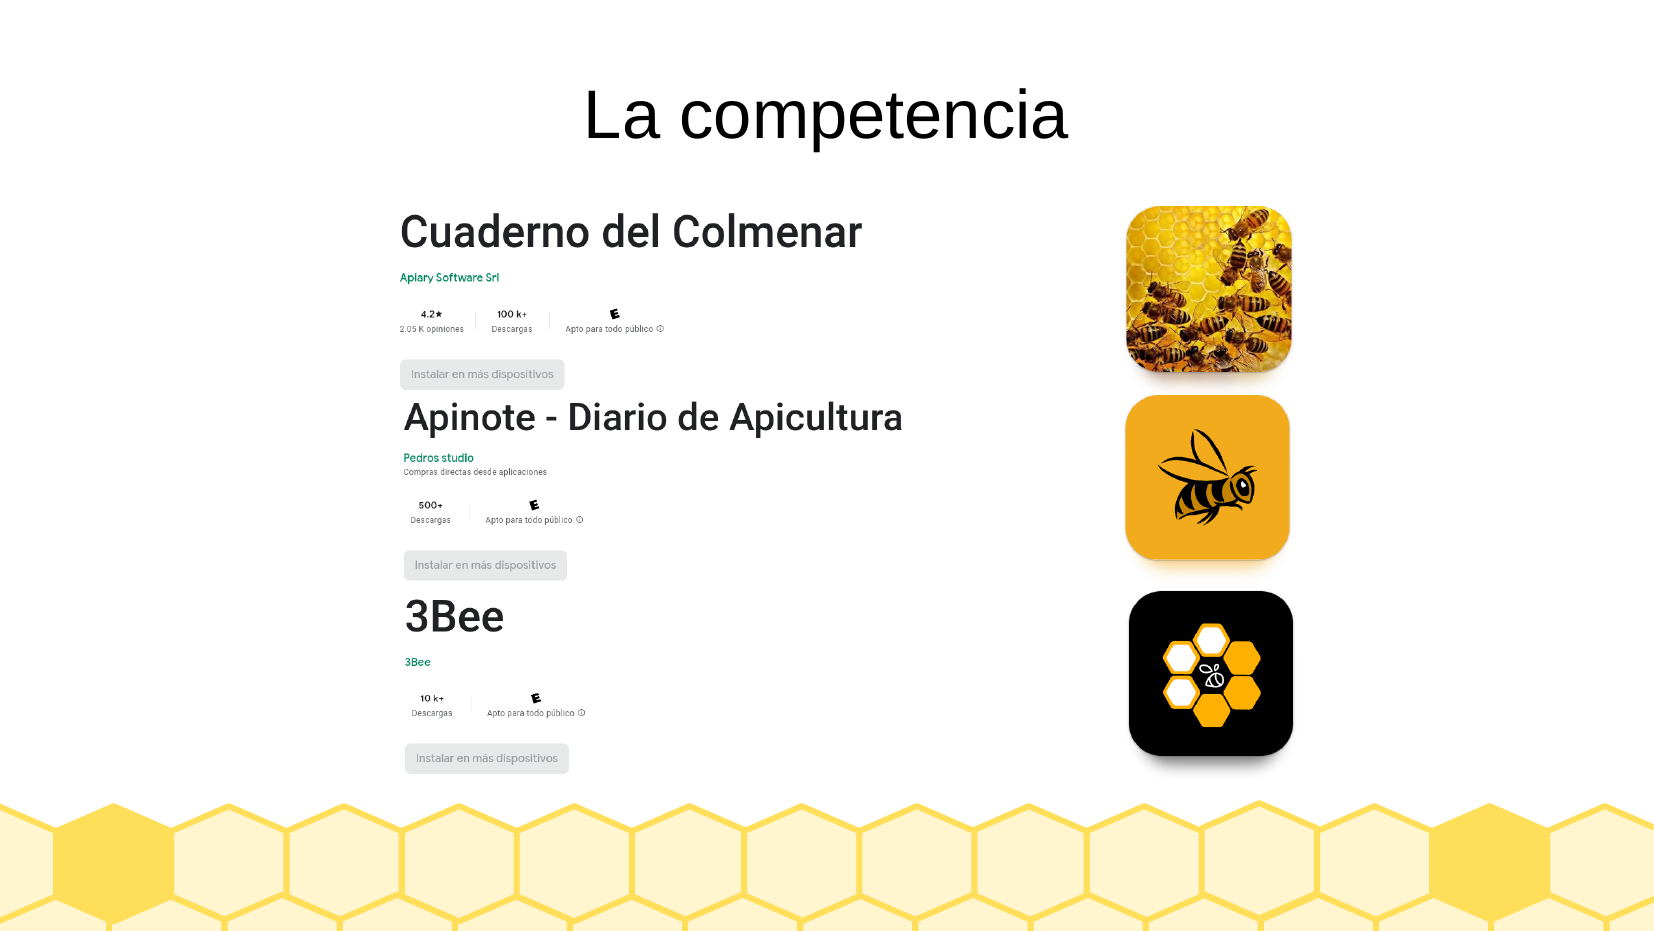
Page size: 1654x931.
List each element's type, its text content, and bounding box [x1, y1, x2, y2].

picture [389, 590, 1306, 781]
picture [383, 206, 1300, 585]
title La competencia [82, 37, 1571, 193]
